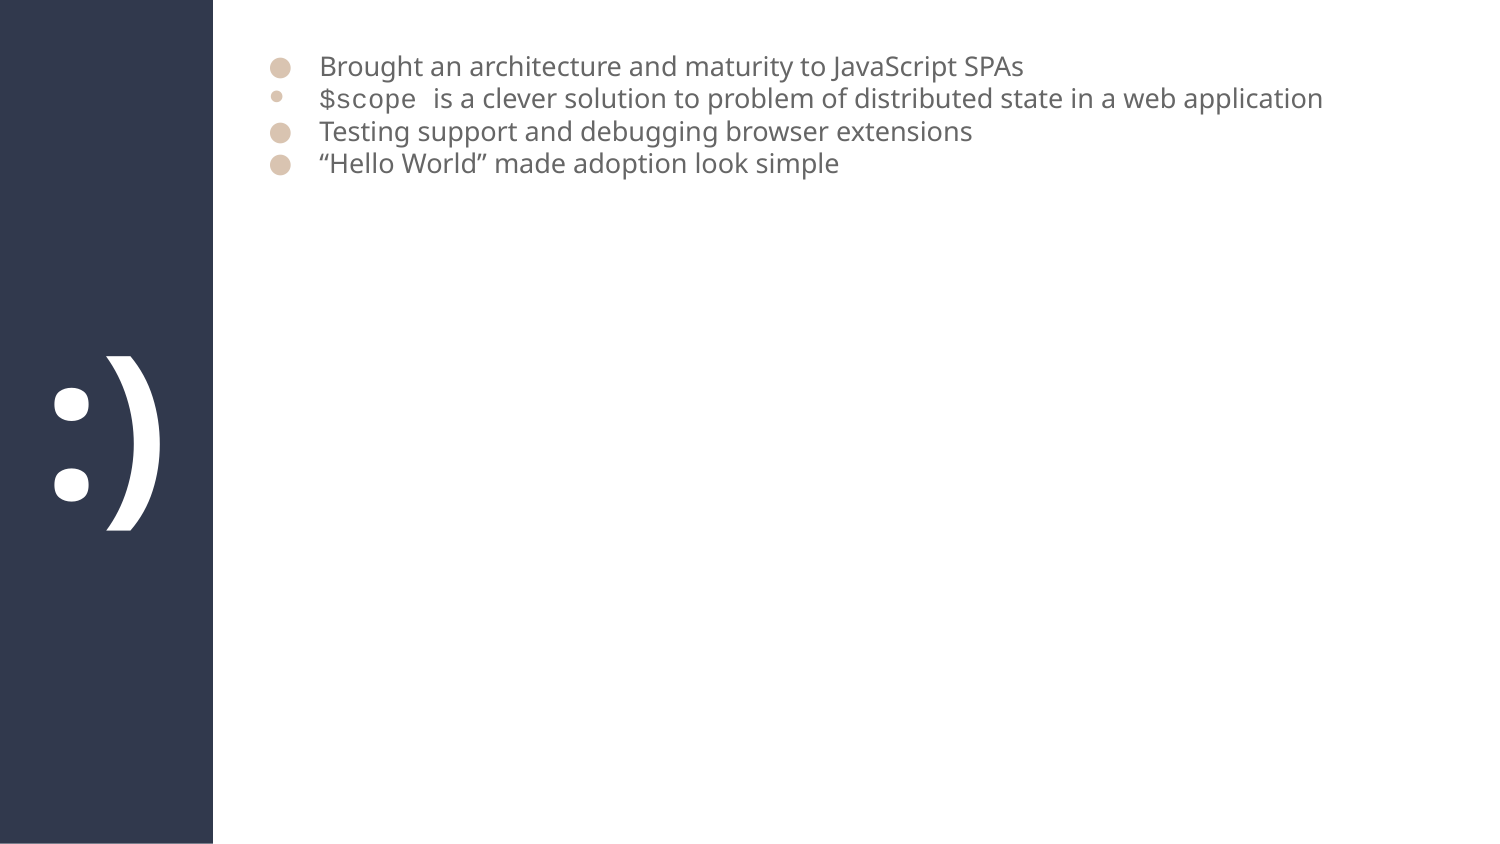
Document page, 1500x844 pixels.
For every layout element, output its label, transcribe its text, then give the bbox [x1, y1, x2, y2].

list Brought an architecture and maturity to JavaScript SPAs $scope is a clever solution to problem of distributed state in a web application Testing support and debugging browser extensions “Hello World” made adoption look simple [229, 33, 1449, 812]
title :) [10, 6, 202, 833]
